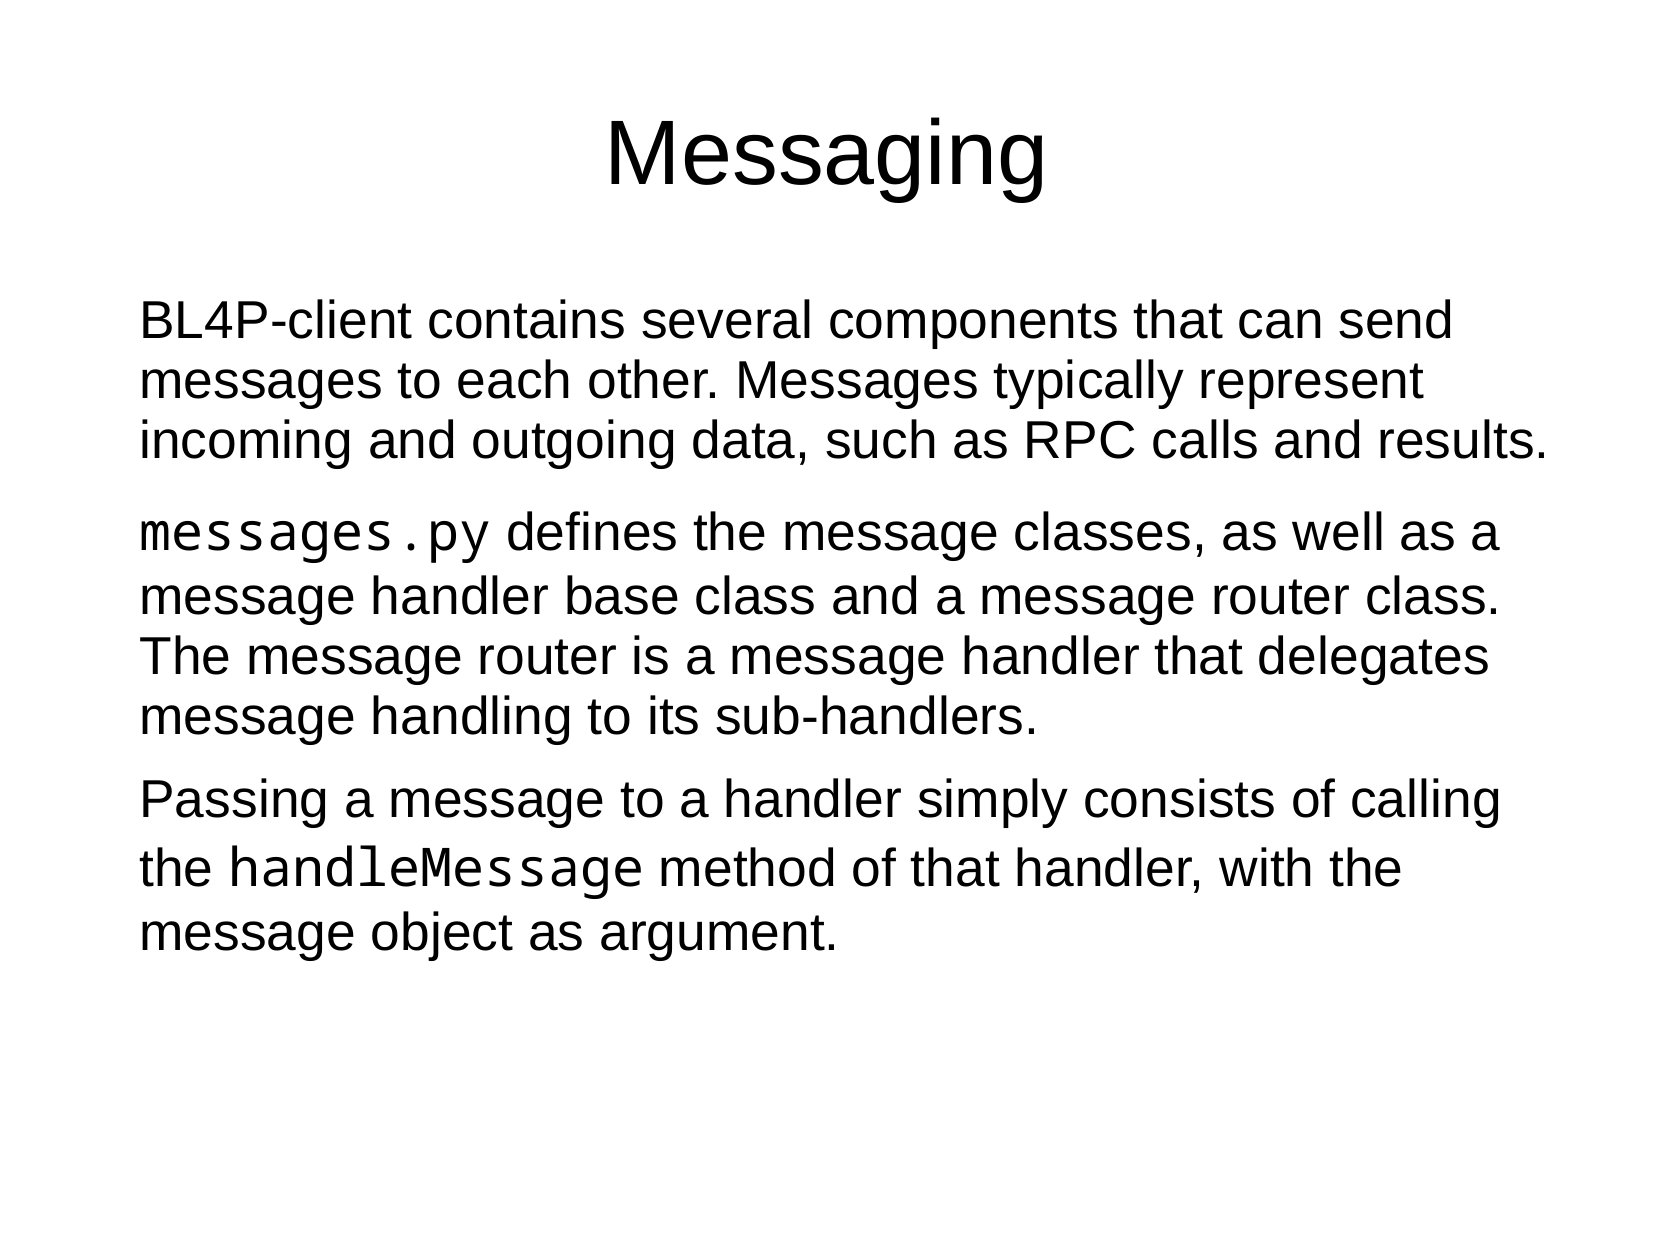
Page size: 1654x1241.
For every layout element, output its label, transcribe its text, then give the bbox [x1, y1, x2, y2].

list BL4P-client contains several components that can send messages to each other. Messages typically represent incoming and outgoing data, such as RPC calls and results. messages.py defines the message classes, as well as a message handler base class and a message router class. The message router is a message handler that delegates message handling to its sub-handlers. Passing a message to a handler simply consists of calling the handleMessage method of that handler, with the message object as argument. [82, 290, 1571, 1010]
title Messaging [82, 49, 1571, 257]
